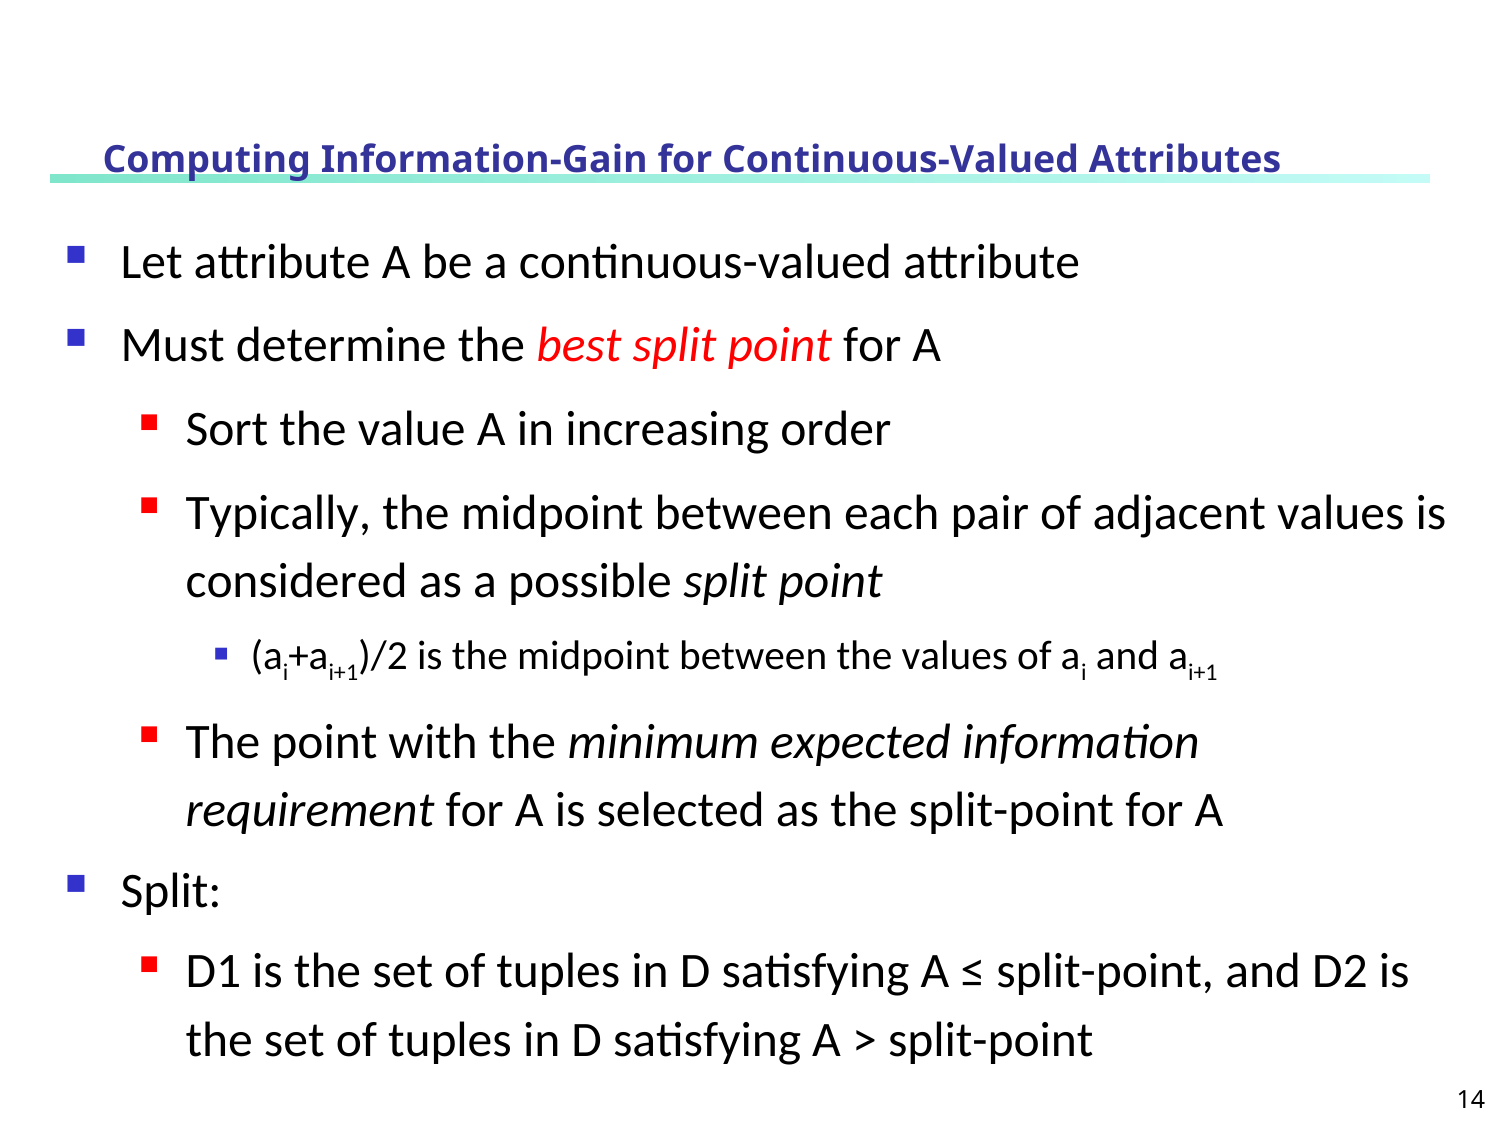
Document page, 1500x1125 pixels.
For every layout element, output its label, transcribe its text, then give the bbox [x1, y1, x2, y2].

title Computing Information-Gain for Continuous-Valued Attributes [87, 24, 1426, 188]
text_box <number> [1187, 1062, 1500, 1125]
list Let attribute A be a continuous-valued attribute Must determine the best split point for A Sort the value A in increasing order Typically, the midpoint between each pair of adjacent values is considered as a possible split point (ai+ai+1)/2 is the midpoint between the values of ai and ai+1 The point with the minimum expected information requirement for A is selected as the split-point for A Split: D1 is the set of tuples in D satisfying A ≤ split-point, and D2 is the set of tuples in D satisfying A > split-point [50, 212, 1463, 1078]
